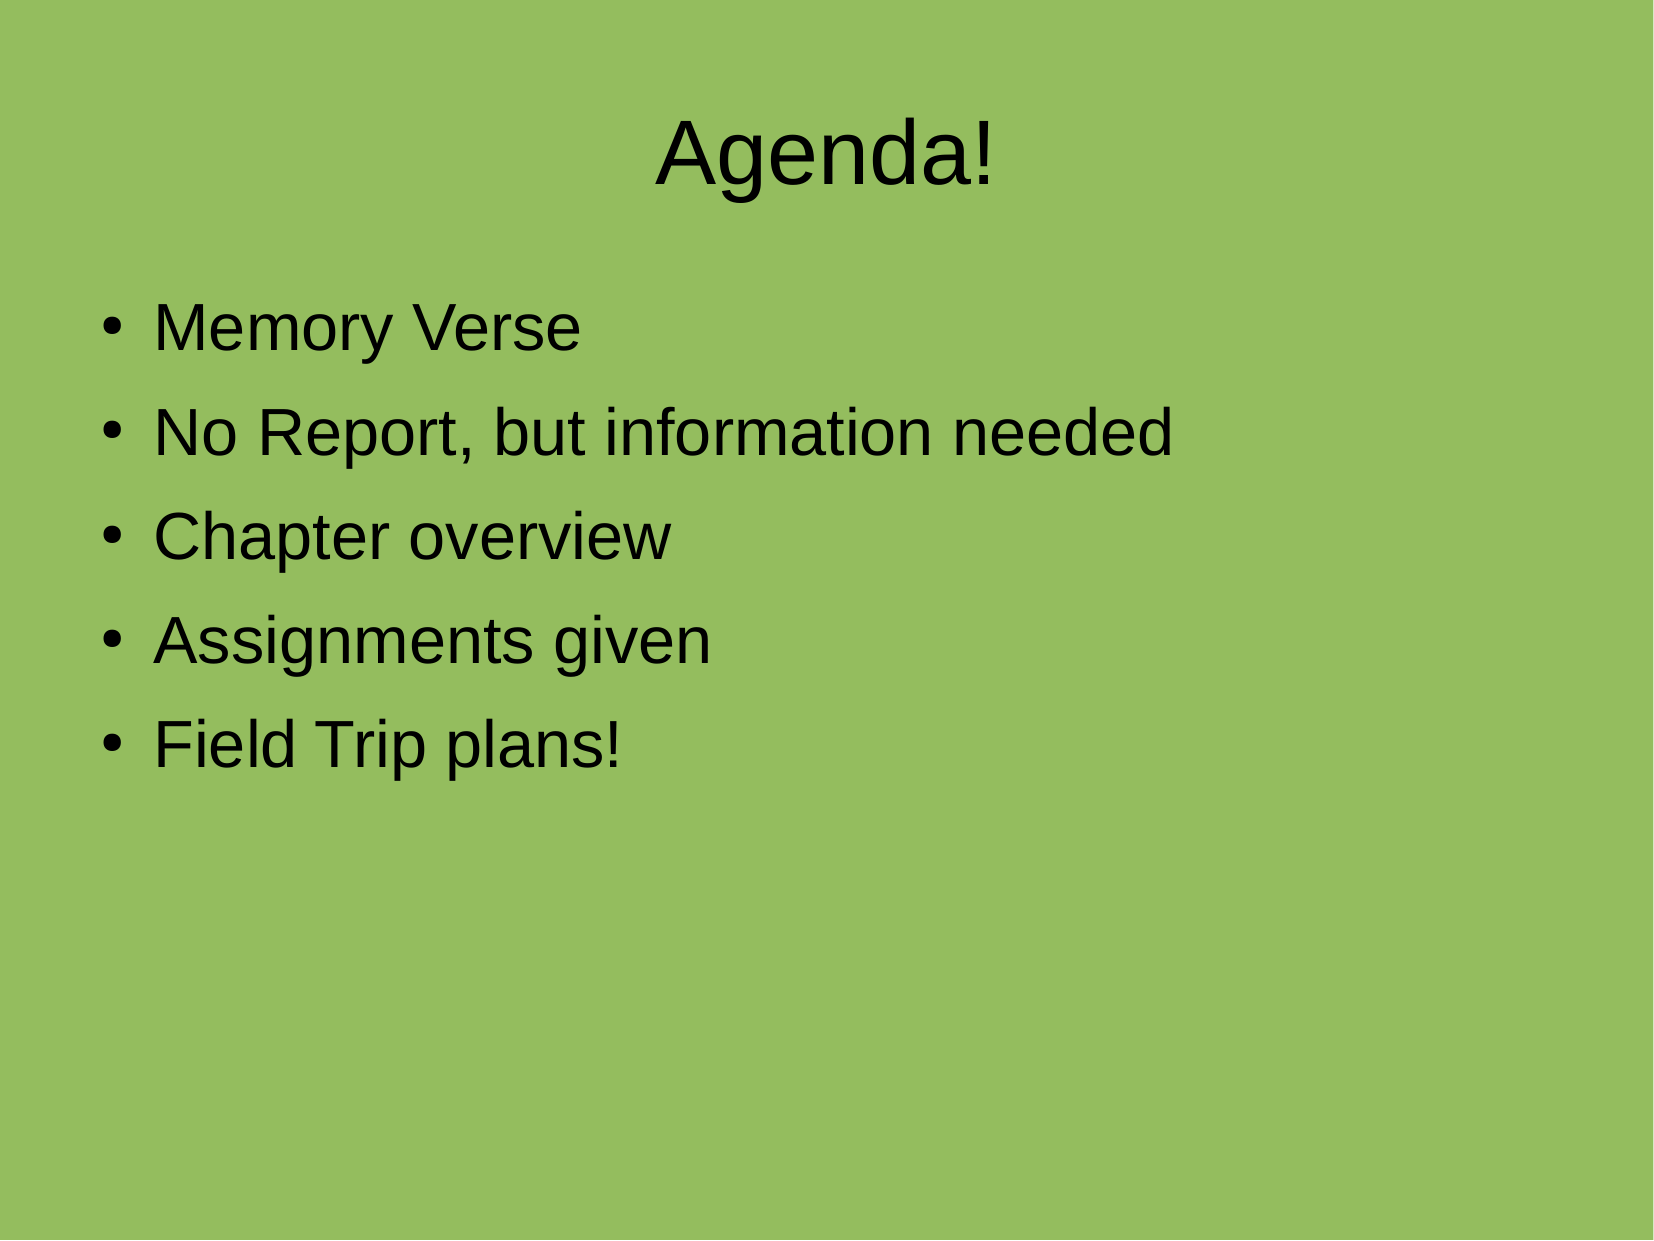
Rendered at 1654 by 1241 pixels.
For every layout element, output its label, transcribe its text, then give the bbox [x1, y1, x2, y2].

list Memory Verse No Report, but information needed Chapter overview Assignments given Field Trip plans! [82, 290, 1571, 1109]
title Agenda! [82, 49, 1571, 257]
